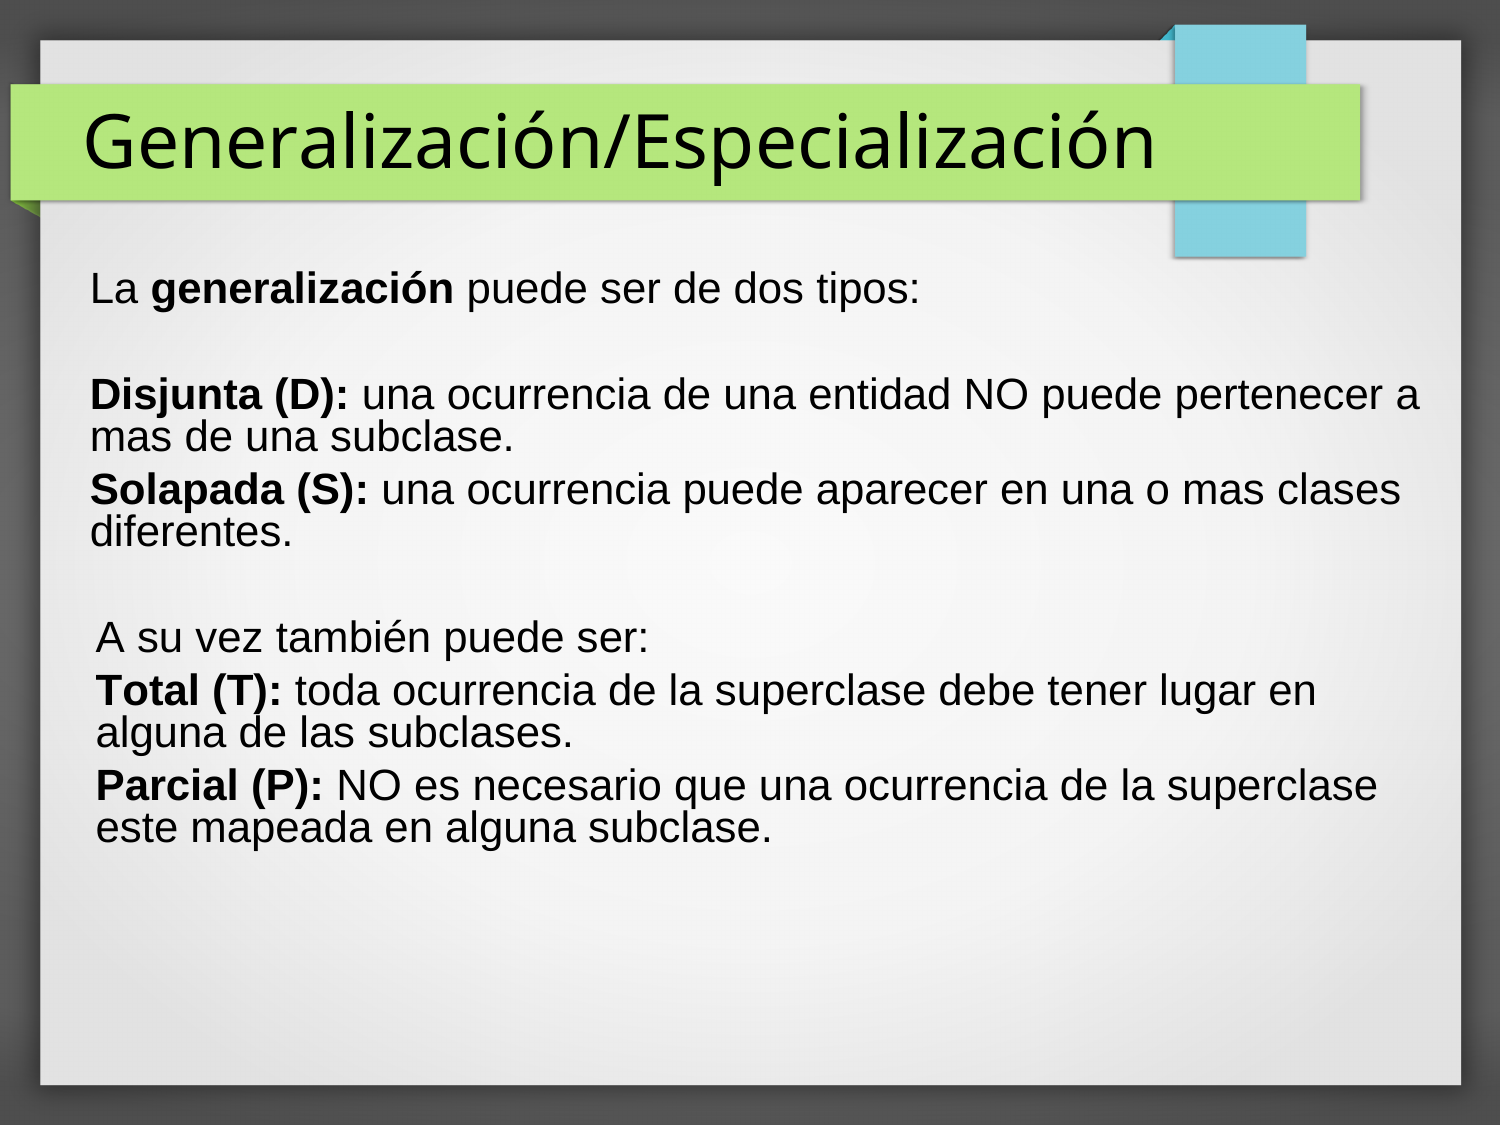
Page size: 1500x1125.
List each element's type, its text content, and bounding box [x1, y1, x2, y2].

text_box La generalización puede ser de dos tipos: Disjunta (D): una ocurrencia de una entidad NO puede pertenecer a mas de una subclase. Solapada (S): una ocurrencia puede aparecer en una o mas clases diferentes. A su vez también puede ser: Total (T): toda ocurrencia de la superclase debe tener lugar en alguna de las subclases. Parcial (P): NO es necesario que una ocurrencia de la superclase este mapeada en alguna subclase. [75, 262, 1442, 1005]
picture [0, 0, 1500, 1125]
text_box Generalización/Especialización [74, 28, 1300, 249]
